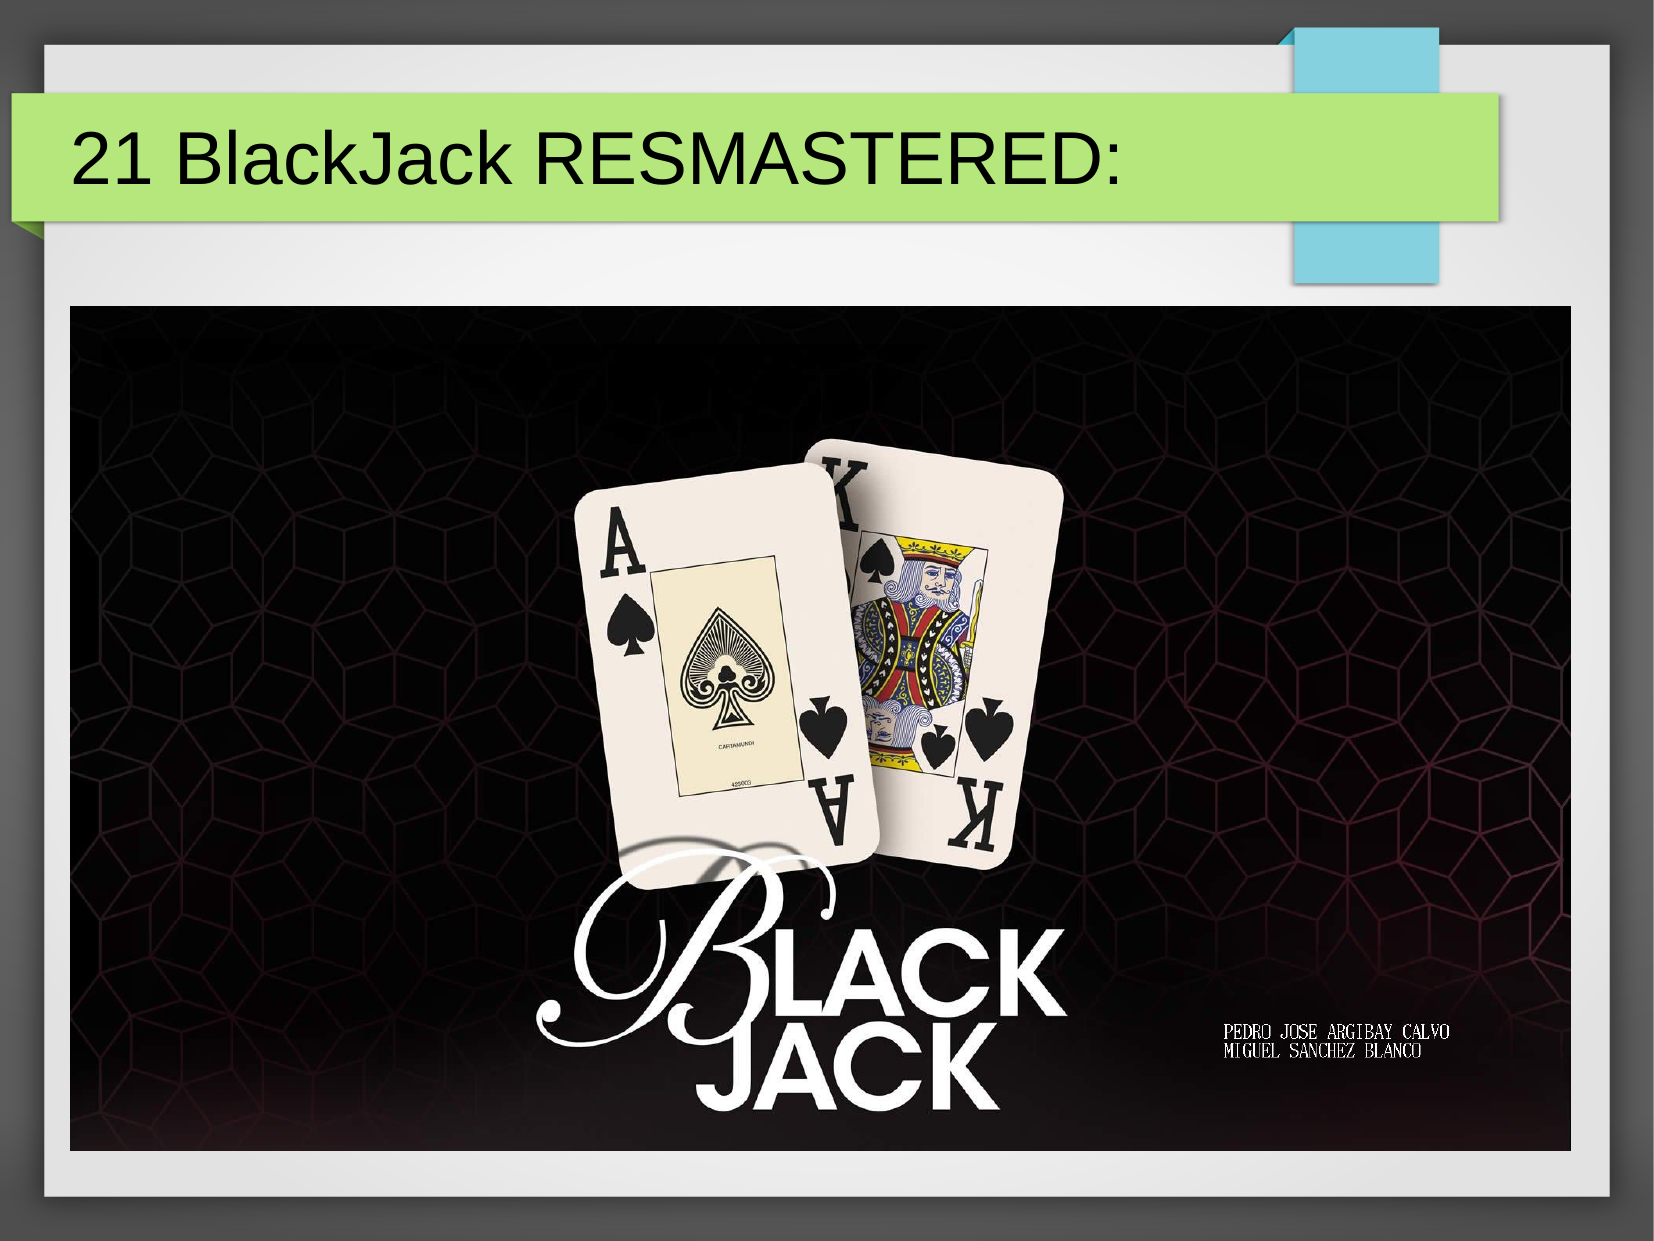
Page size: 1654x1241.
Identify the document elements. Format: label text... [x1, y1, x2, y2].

text_box 21 BlackJack RESMASTERED: [70, 116, 1135, 201]
picture [0, 0, 1654, 1241]
